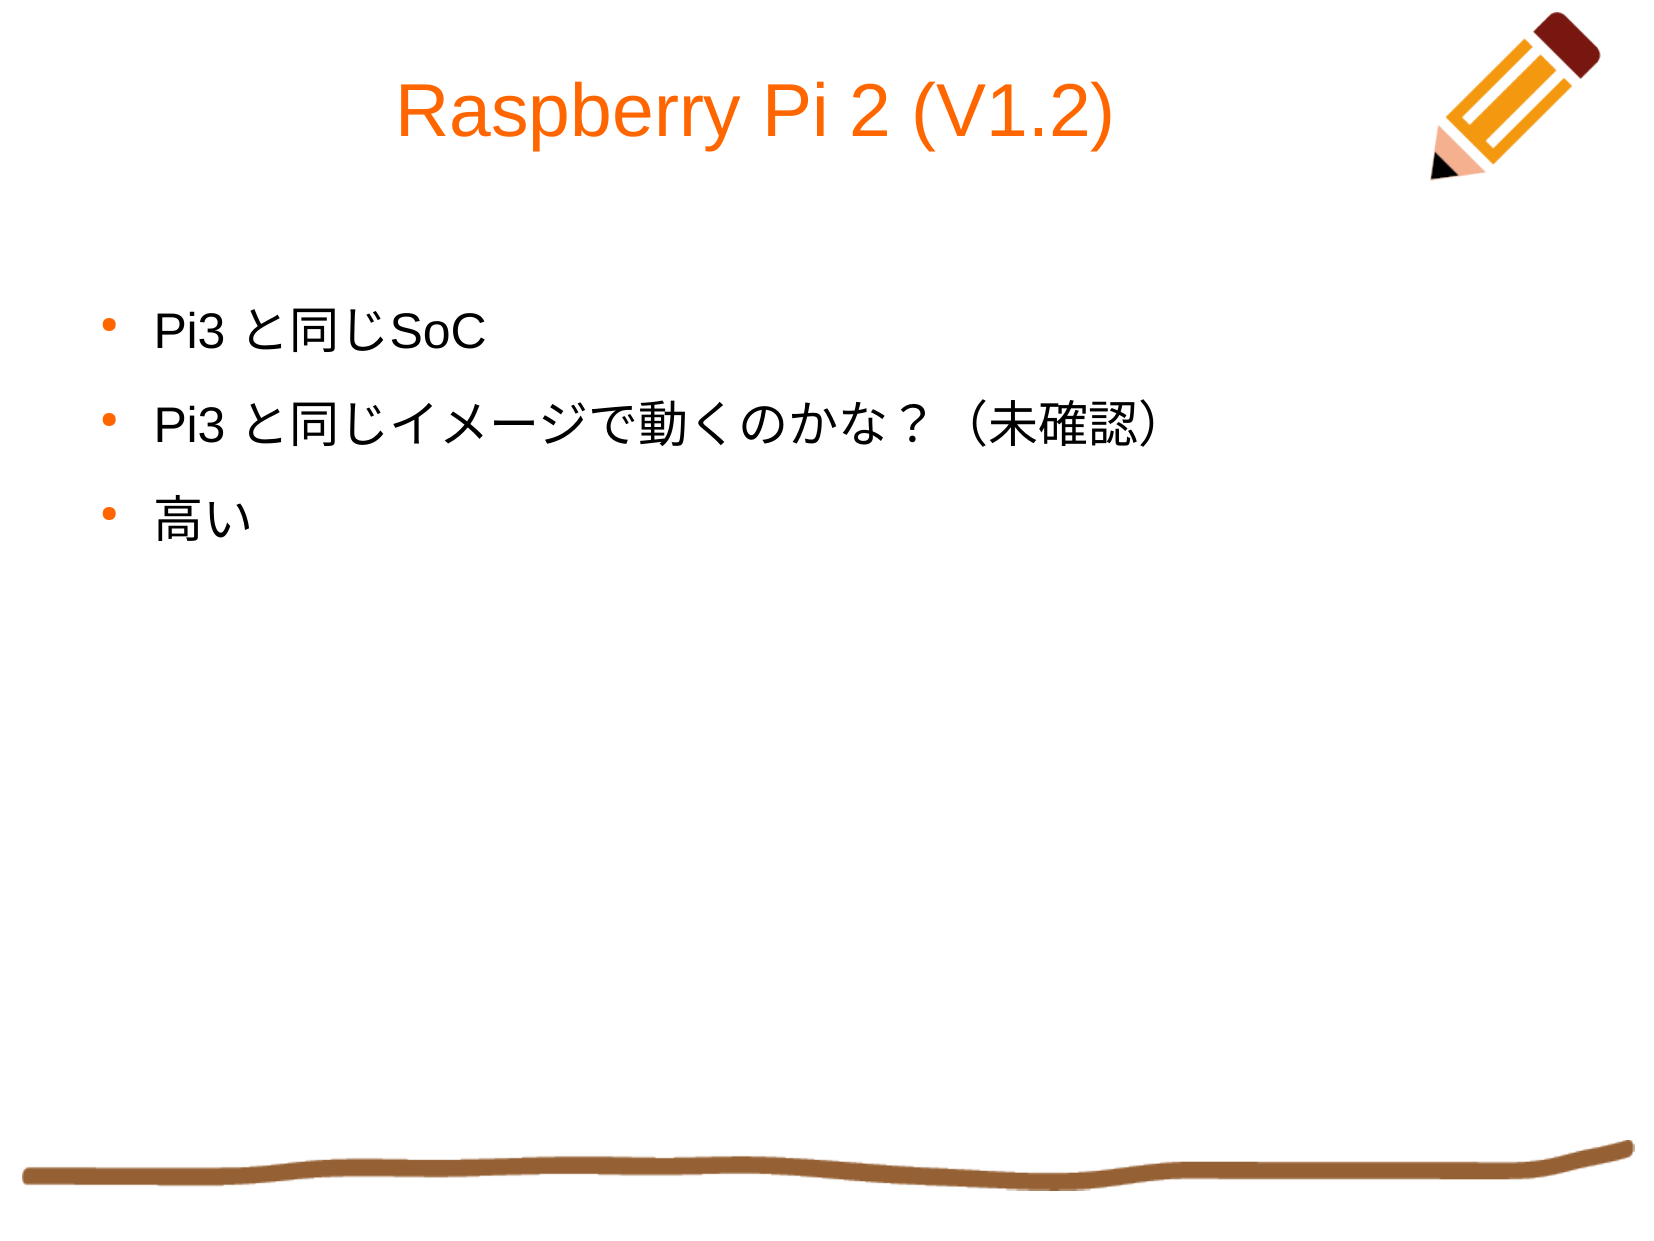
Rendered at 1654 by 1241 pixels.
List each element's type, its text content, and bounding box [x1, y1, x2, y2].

picture [1430, 12, 1601, 181]
picture [22, 1140, 1635, 1191]
title Raspberry Pi 2 (V1.2) [82, 49, 1430, 172]
list Pi3 と同じSoC Pi3 と同じイメージで動くのかな？（未確認） 高い [82, 290, 1536, 1122]
